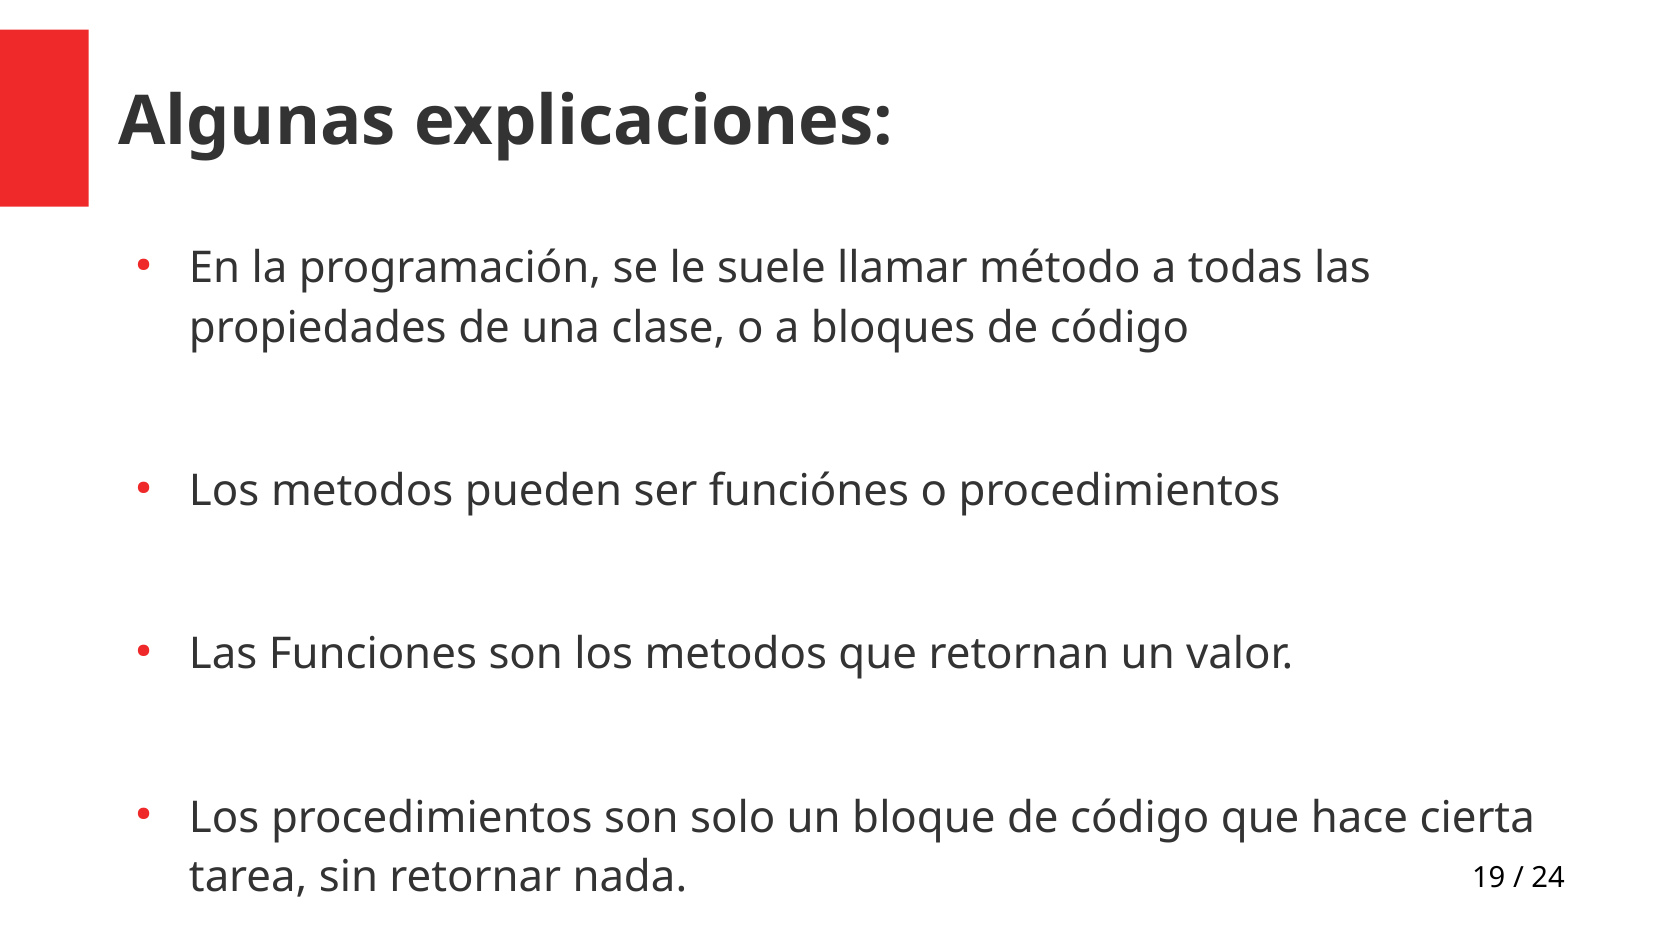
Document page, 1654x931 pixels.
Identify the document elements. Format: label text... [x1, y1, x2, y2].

list En la programación, se le suele llamar método a todas las propiedades de una clase, o a bloques de código Los metodos pueden ser funciónes o procedimientos Las Funciones son los metodos que retornan un valor. Los procedimientos son solo un bloque de código que hace cierta tarea, sin retornar nada. [118, 236, 1595, 798]
title Algunas explicaciones: [118, 29, 1595, 207]
